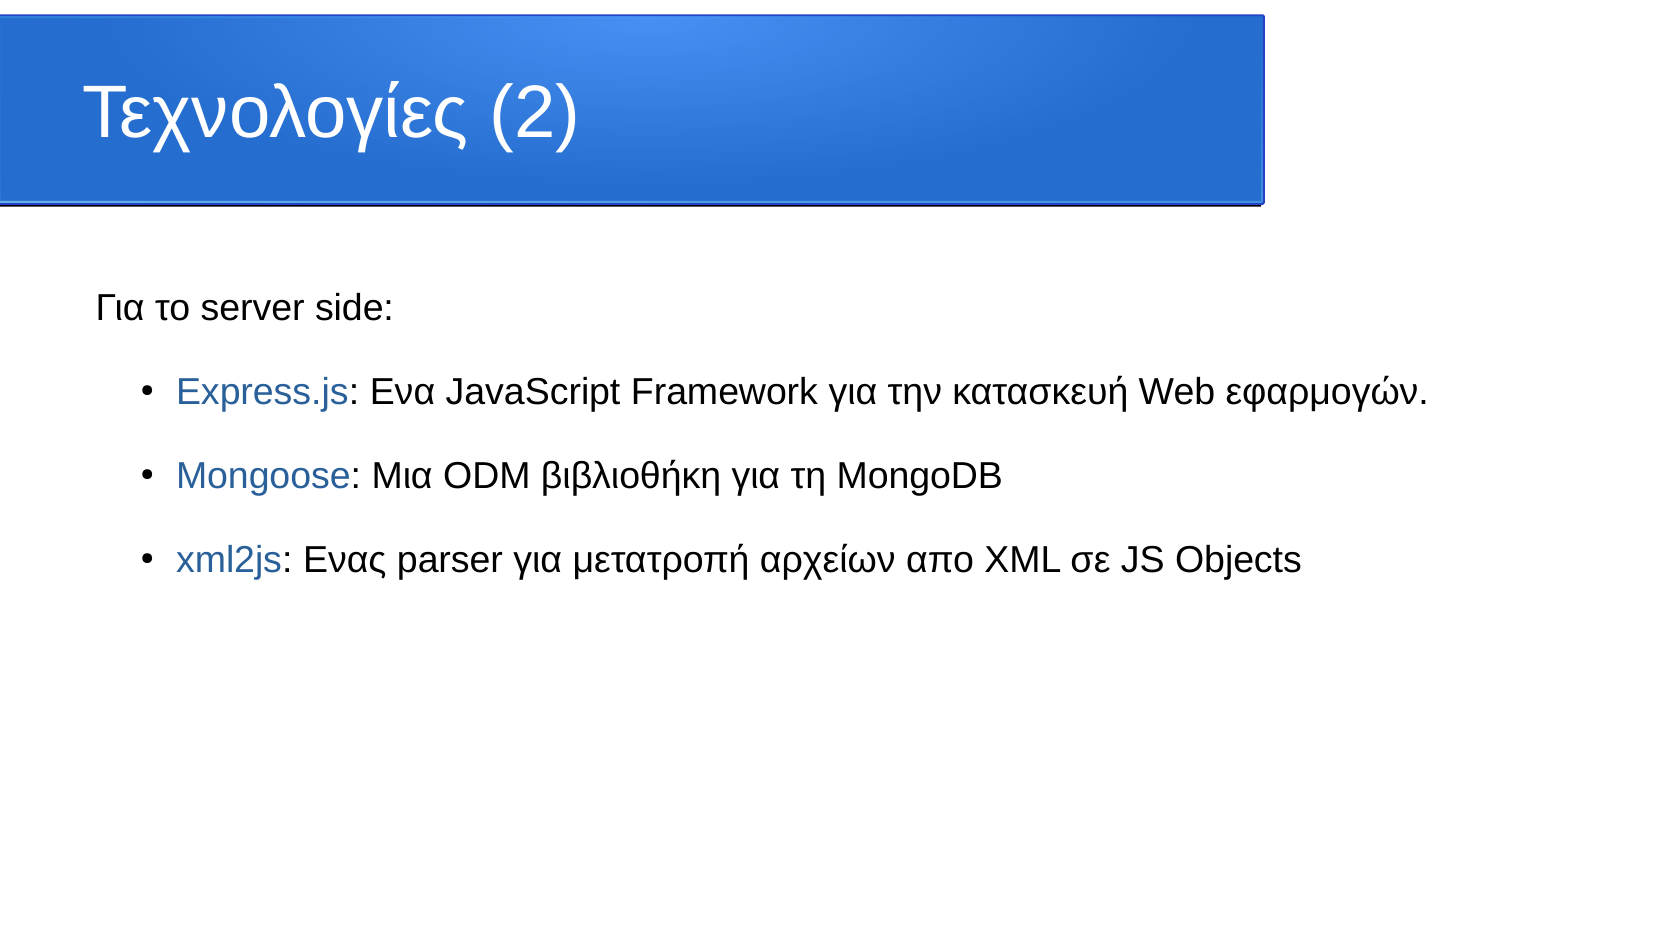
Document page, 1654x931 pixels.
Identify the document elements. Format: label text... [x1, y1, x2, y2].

title Τεχνολογίες (2) [82, 35, 1235, 189]
text_box Για το server side: Express.js: Ενα JavaScript Framework για την κατασκευή Web εφαρμογών. Mongoose: Μια ODM βιβλιοθήκη για τη MongoDB xml2js: Ενας parser για μετατροπή αρχείων απο XML σε JS Objects [80, 279, 1466, 588]
